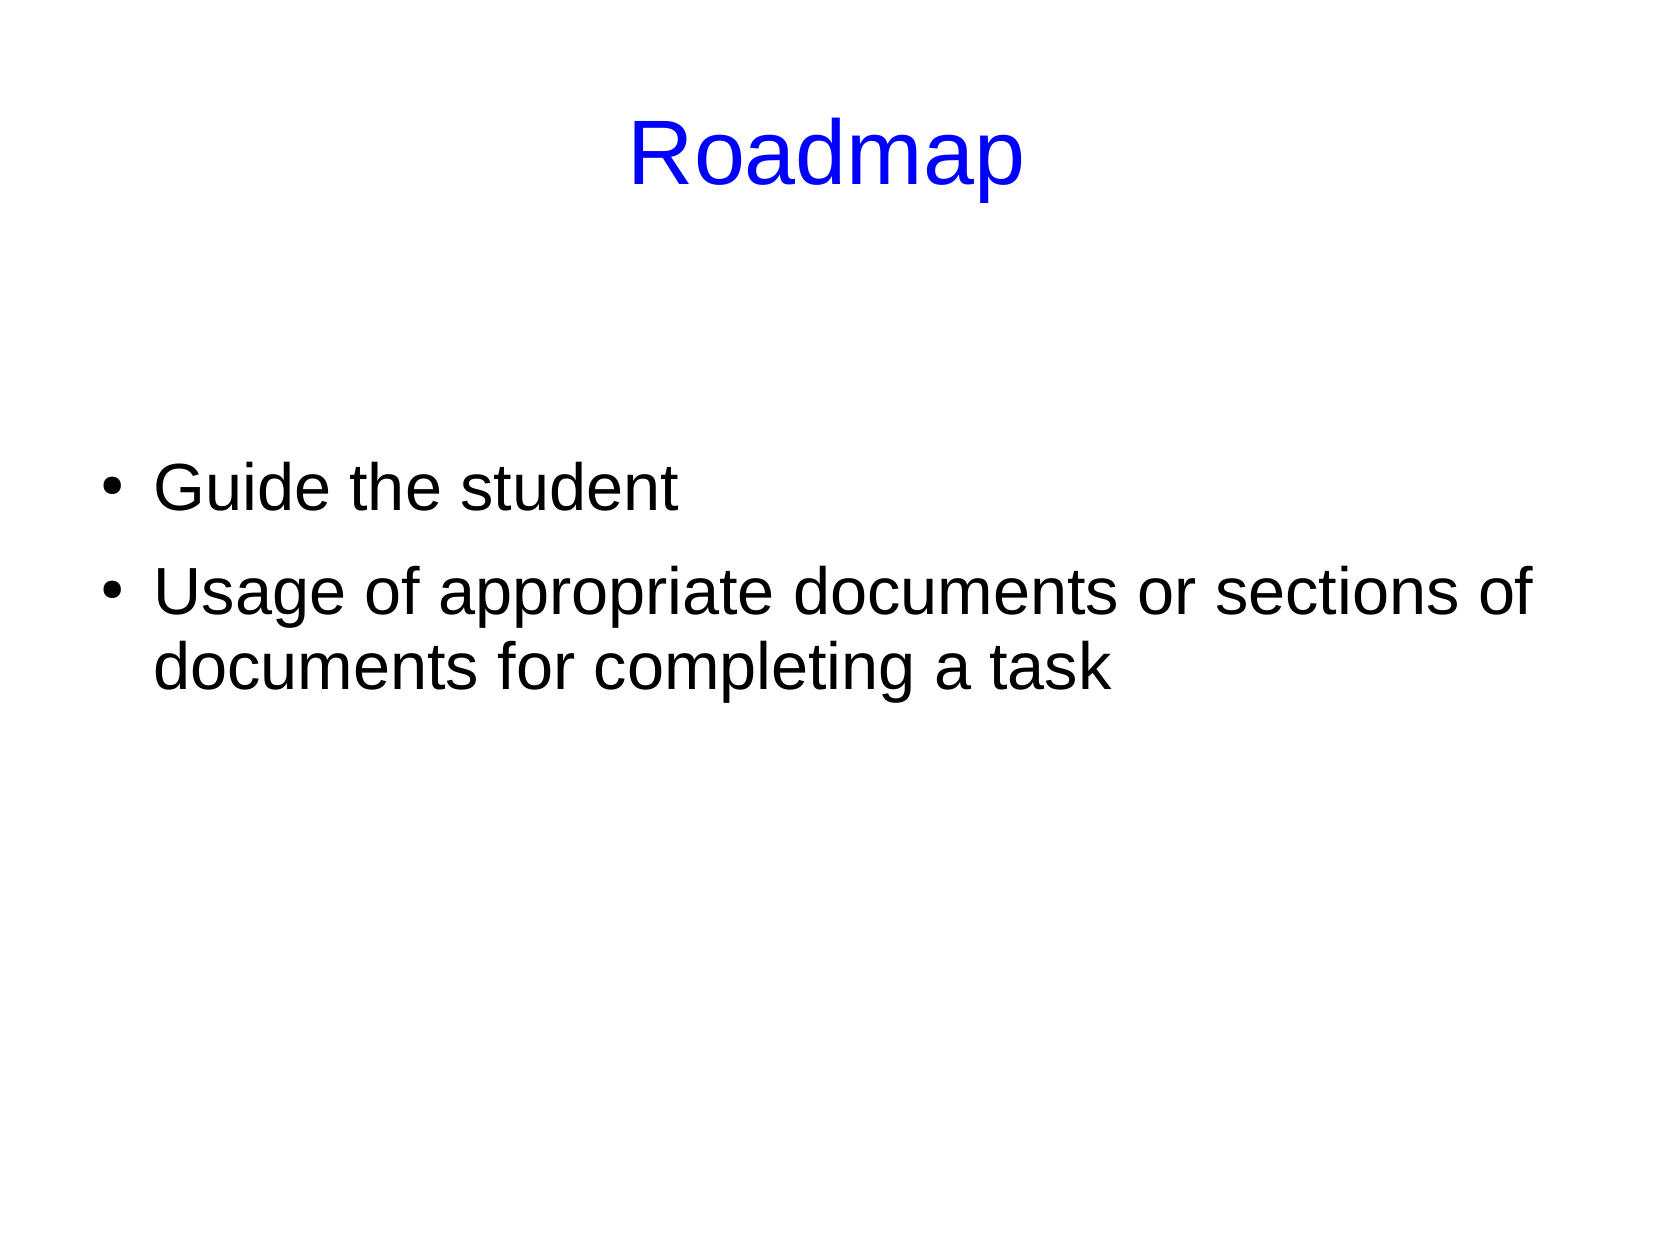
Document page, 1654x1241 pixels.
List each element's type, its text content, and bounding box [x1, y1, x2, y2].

list Guide the student Usage of appropriate documents or sections of documents for completing a task [82, 450, 1571, 835]
title Roadmap [82, 49, 1571, 257]
